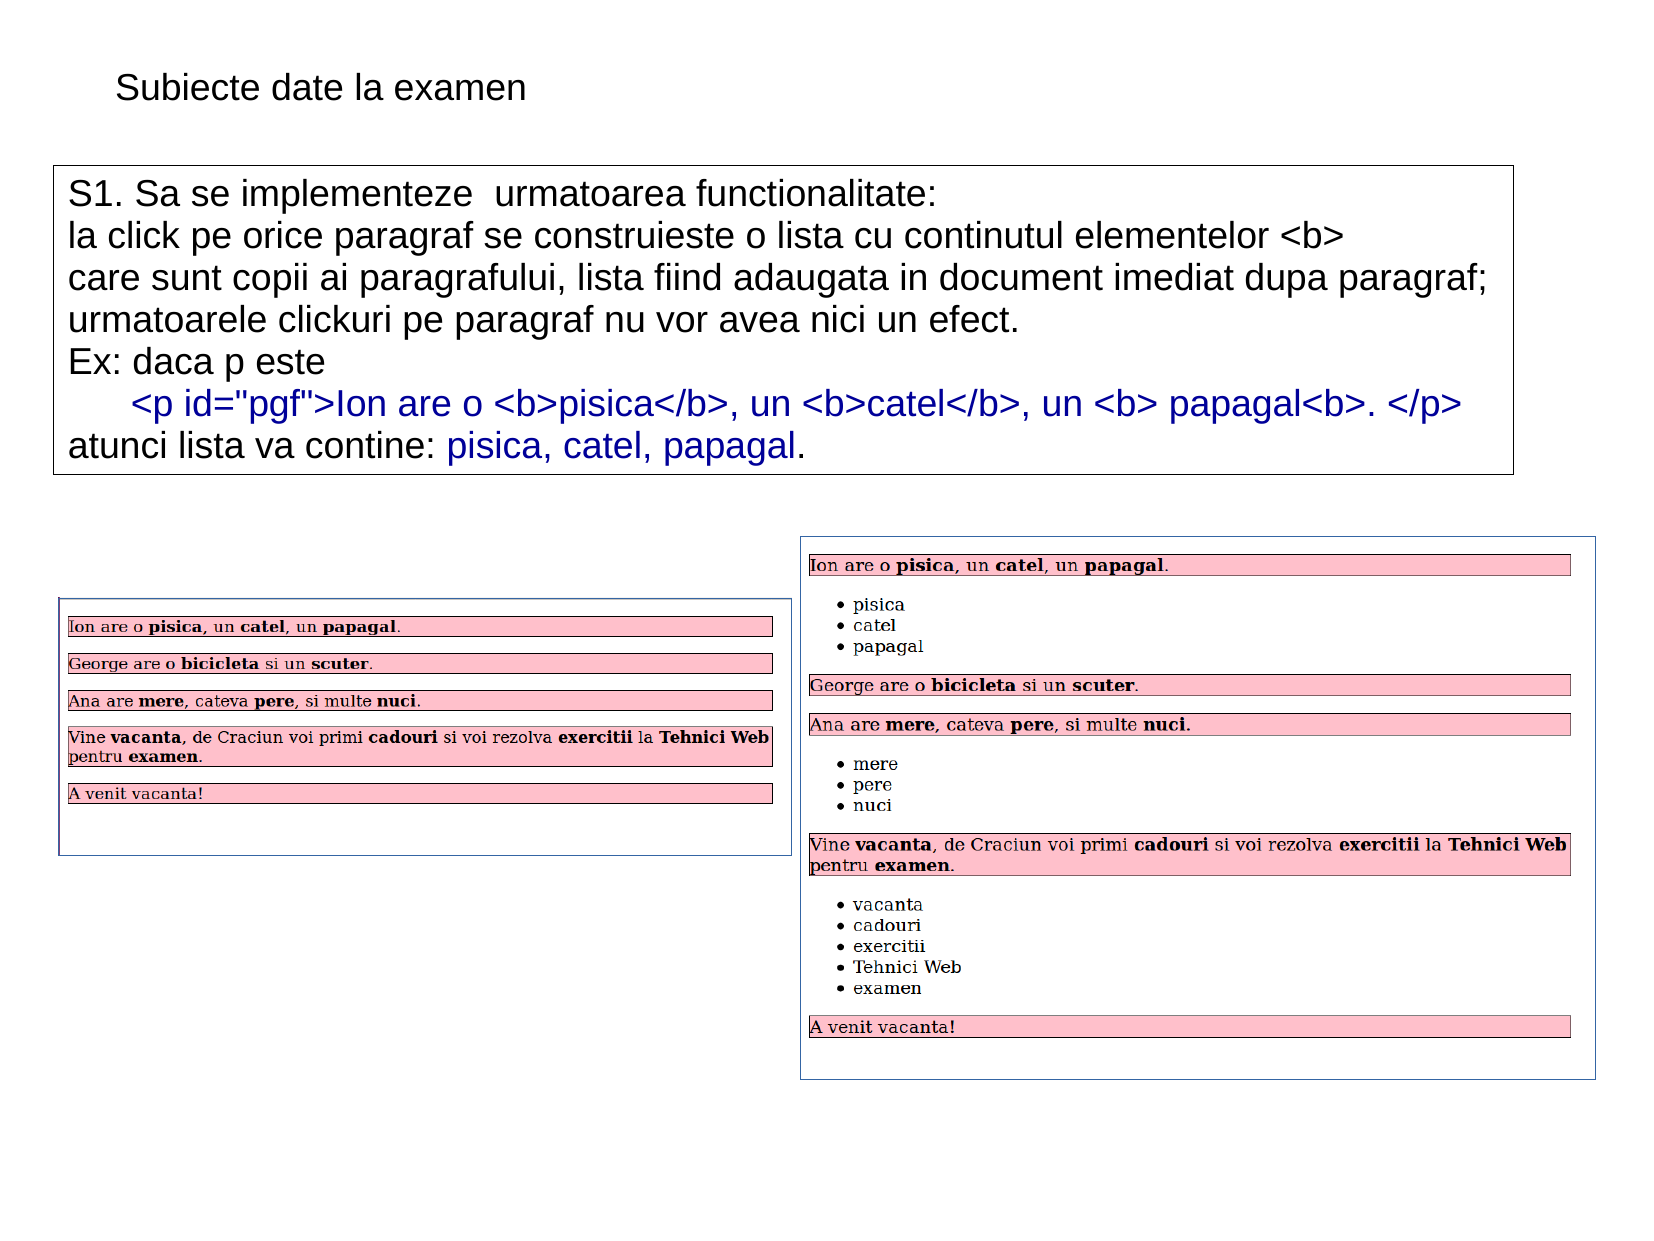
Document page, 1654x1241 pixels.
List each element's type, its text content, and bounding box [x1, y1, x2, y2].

text_box S1. Sa se implementeze urmatoarea functionalitate: la click pe orice paragraf se construieste o lista cu continutul elementelor <b> care sunt copii ai paragrafului, lista fiind adaugata in document imediat dupa paragraf; urmatoarele clickuri pe paragraf nu vor avea nici un efect. Ex: daca p este <p id="pgf">Ion are o <b>pisica</b>, un <b>catel</b>, un <b> papagal<b>. </p> atunci lista va contine: pisica, catel, papagal. [53, 165, 1514, 475]
text_box Subiecte date la examen [100, 59, 542, 116]
picture [58, 597, 792, 856]
chart [330, 535, 1335, 714]
picture [800, 536, 1596, 1080]
